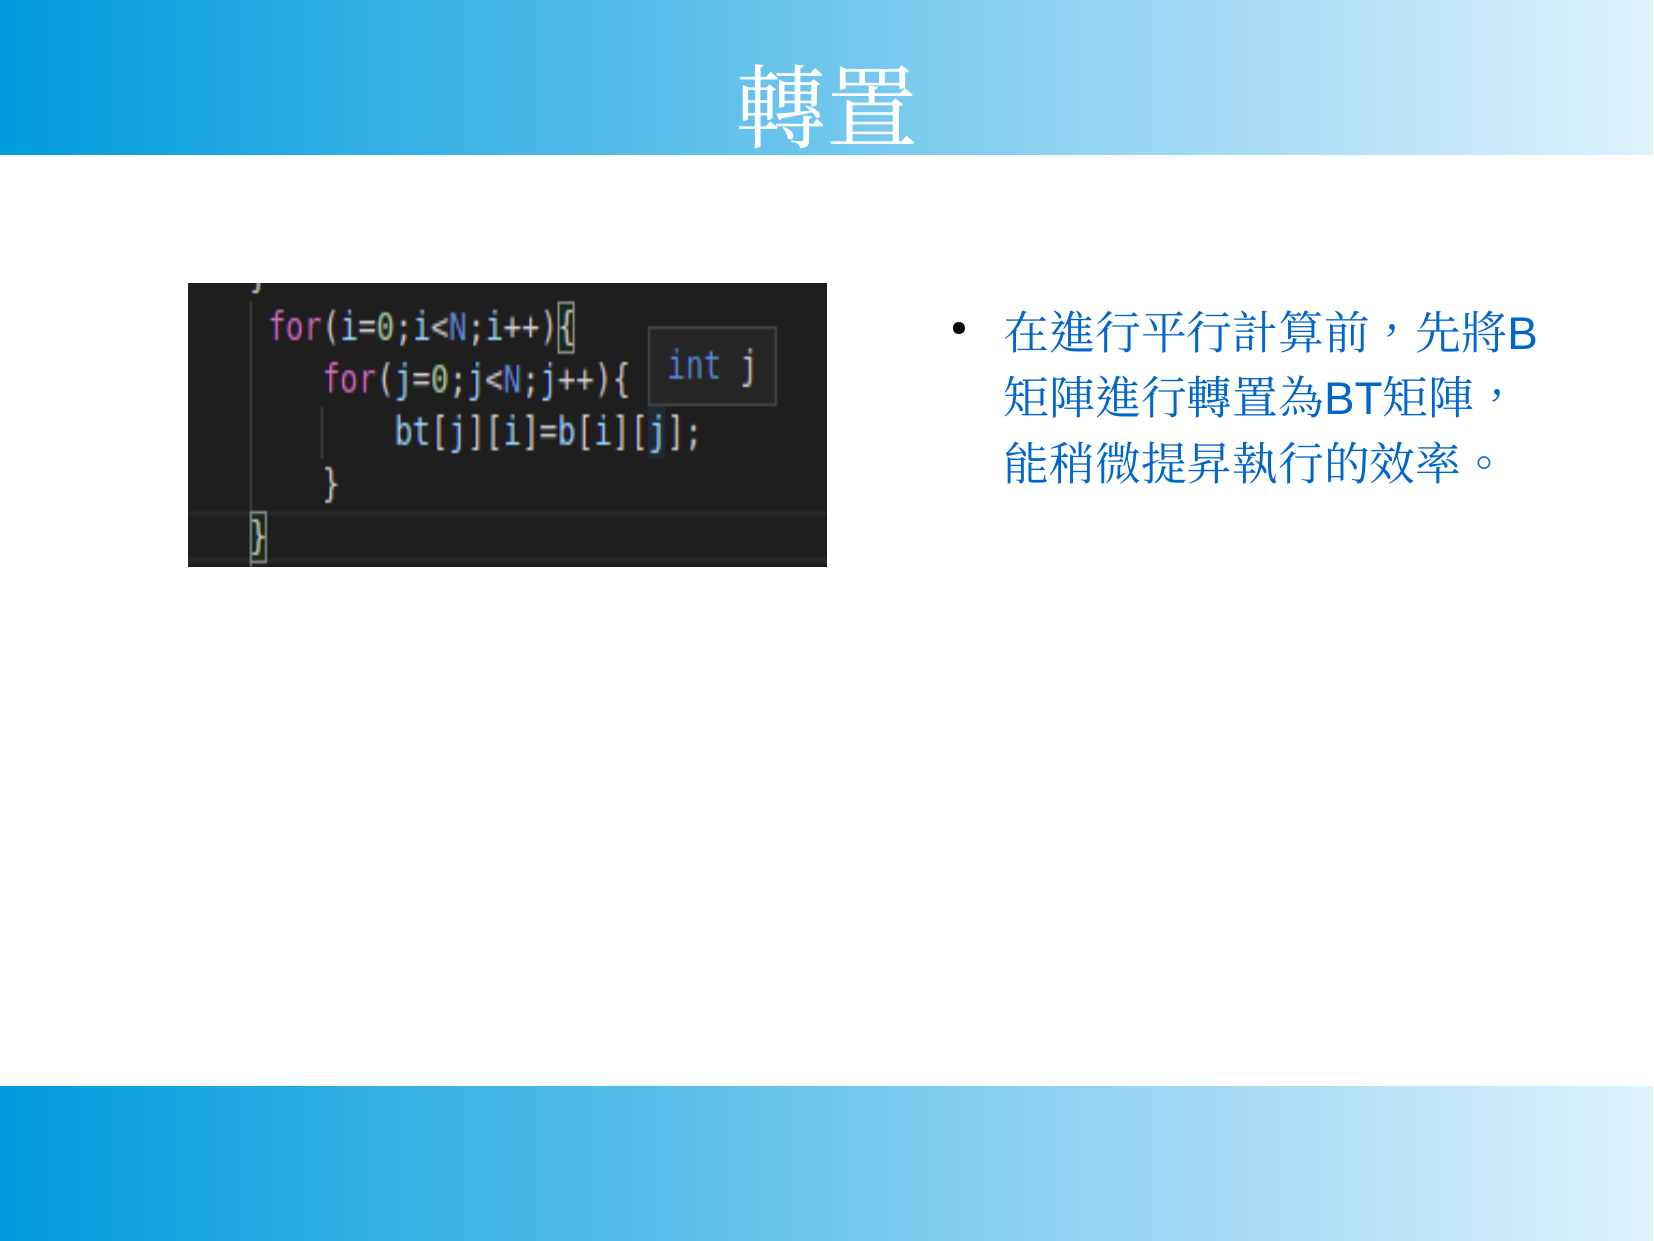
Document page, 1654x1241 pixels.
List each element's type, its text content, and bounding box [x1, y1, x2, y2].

title 轉置 [82, 35, 1571, 168]
list 在進行平行計算前，先將B矩陣進行轉置為BT矩陣，能稍微提昇執行的效率。 [933, 296, 1560, 1016]
picture [188, 283, 827, 567]
